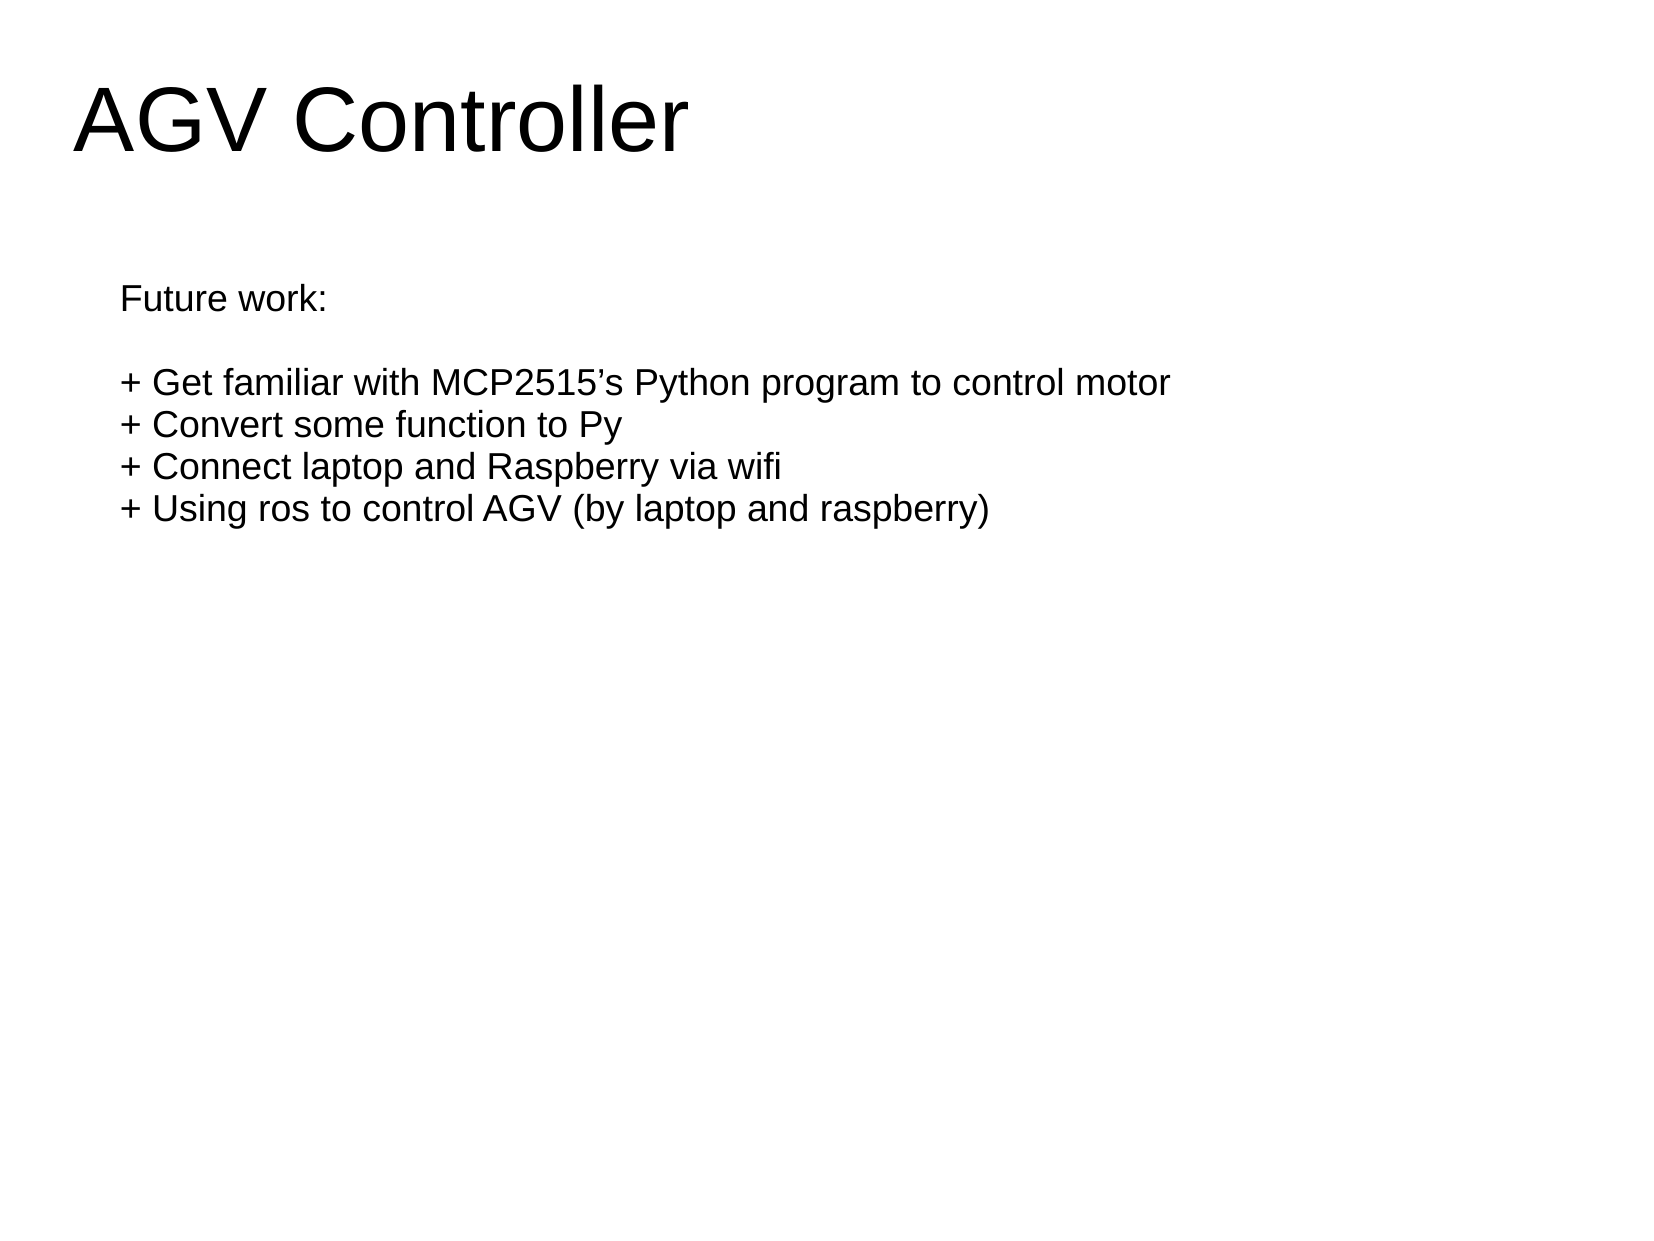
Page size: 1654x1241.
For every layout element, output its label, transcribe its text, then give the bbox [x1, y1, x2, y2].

text_box + Get familiar with MCP2515’s Python program to control motor + Convert some function to Py + Connect laptop and Raspberry via wifi + Using ros to control AGV (by laptop and raspberry) [105, 354, 1591, 537]
text_box Future work: [105, 270, 466, 331]
title AGV Controller [45, 60, 721, 163]
